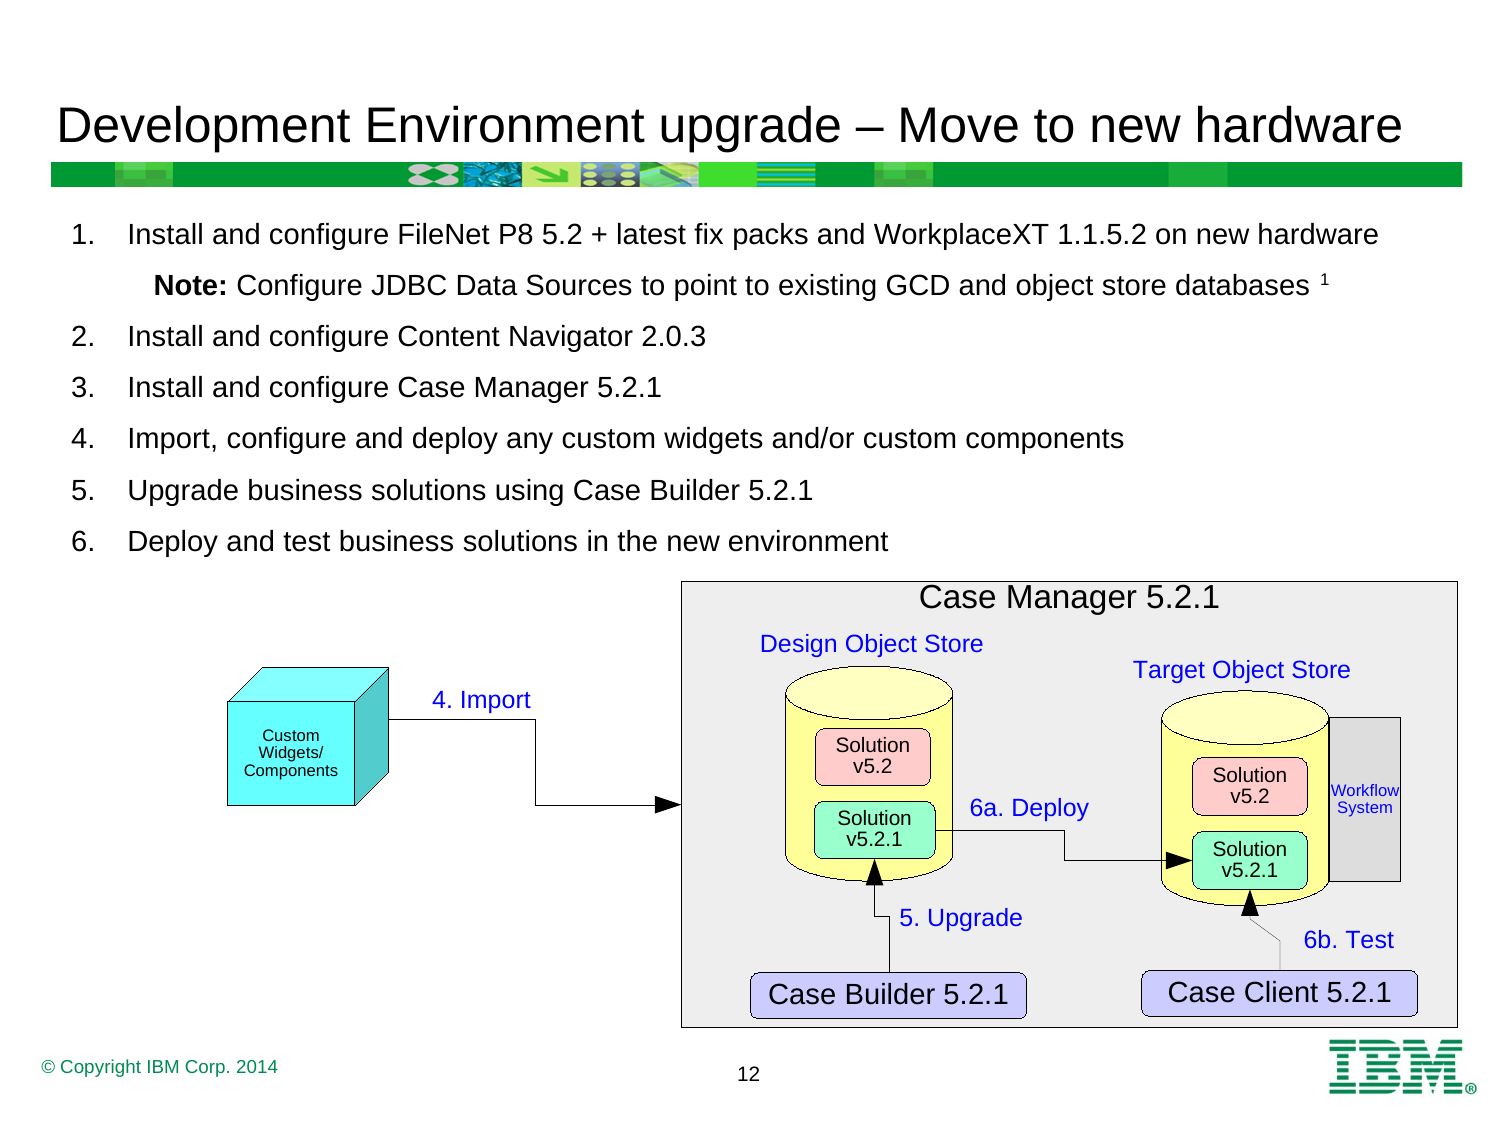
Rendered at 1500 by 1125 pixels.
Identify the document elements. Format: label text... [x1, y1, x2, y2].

text_box Custom Widgets/ Components [227, 702, 354, 806]
text_box [1161, 720, 1329, 906]
text_box Solution v5.2.1 [1192, 831, 1308, 890]
text_box Design Object Store [760, 632, 985, 661]
title Development Environment upgrade – Move to new hardware [41, 54, 1477, 189]
text_box [785, 695, 953, 882]
list Install and configure FileNet P8 5.2 + latest fix packs and WorkplaceXT 1.1.5.2 on new hardware Note: Configure JDBC Data Sources to point to existing GCD and object store databases 1 Install and configure Content Navigator 2.0.3 Install and configure Case Manager 5.2.1 Import, configure and deploy any custom widgets and/or custom components Upgrade business solutions using Case Builder 5.2.1 Deploy and test business solutions in the new environment [56, 205, 1455, 565]
text_box Workflow System [1329, 717, 1401, 882]
text_box 4. Import [432, 688, 532, 717]
text_box Case Builder 5.2.1 [750, 972, 1027, 1019]
text_box Solution v5.2 [815, 728, 931, 786]
picture [1327, 1037, 1479, 1096]
text_box 6a. Deploy [969, 796, 1090, 825]
text_box Case Manager 5.2.1 [681, 581, 1458, 1028]
text_box Solution v5.2.1 [814, 801, 936, 859]
text_box 5. Upgrade [899, 905, 1024, 934]
text_box 6b. Test [1303, 928, 1395, 957]
text_box Case Client 5.2.1 [1141, 970, 1418, 1017]
text_box Solution v5.2 [1192, 757, 1308, 816]
text_box [1161, 861, 1249, 906]
text_box Target Object Store [1132, 658, 1353, 687]
text_box [875, 831, 953, 881]
